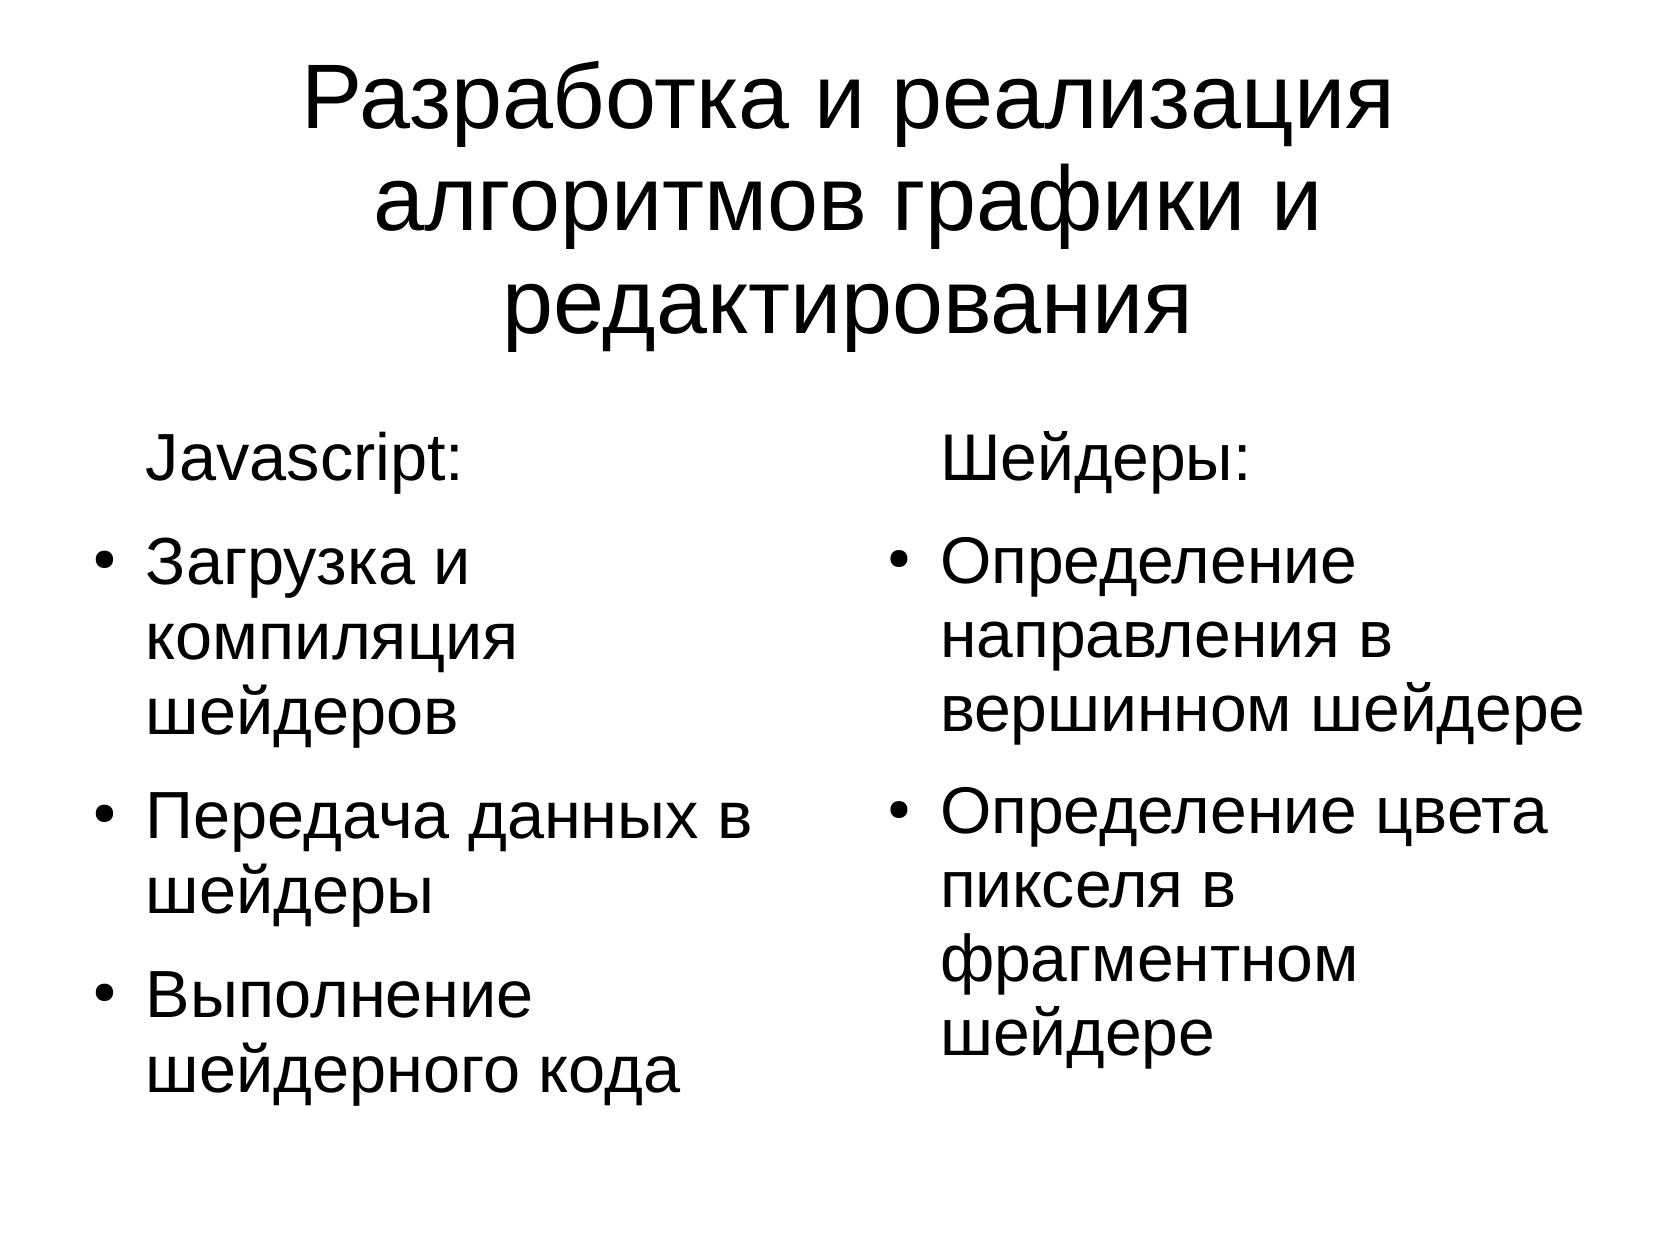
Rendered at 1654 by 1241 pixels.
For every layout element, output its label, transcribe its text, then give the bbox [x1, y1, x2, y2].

title Разработка и реализация алгоритмов графики и редактирования [86, 45, 1576, 353]
list Шейдеры: Определение направления в вершинном шейдере Определение цвета пикселя в фрагментном шейдере [870, 420, 1591, 1141]
list Javascript: Загрузка и компиляция шейдеров Передача данных в шейдеры Выполнение шейдерного кода [75, 420, 796, 1140]
